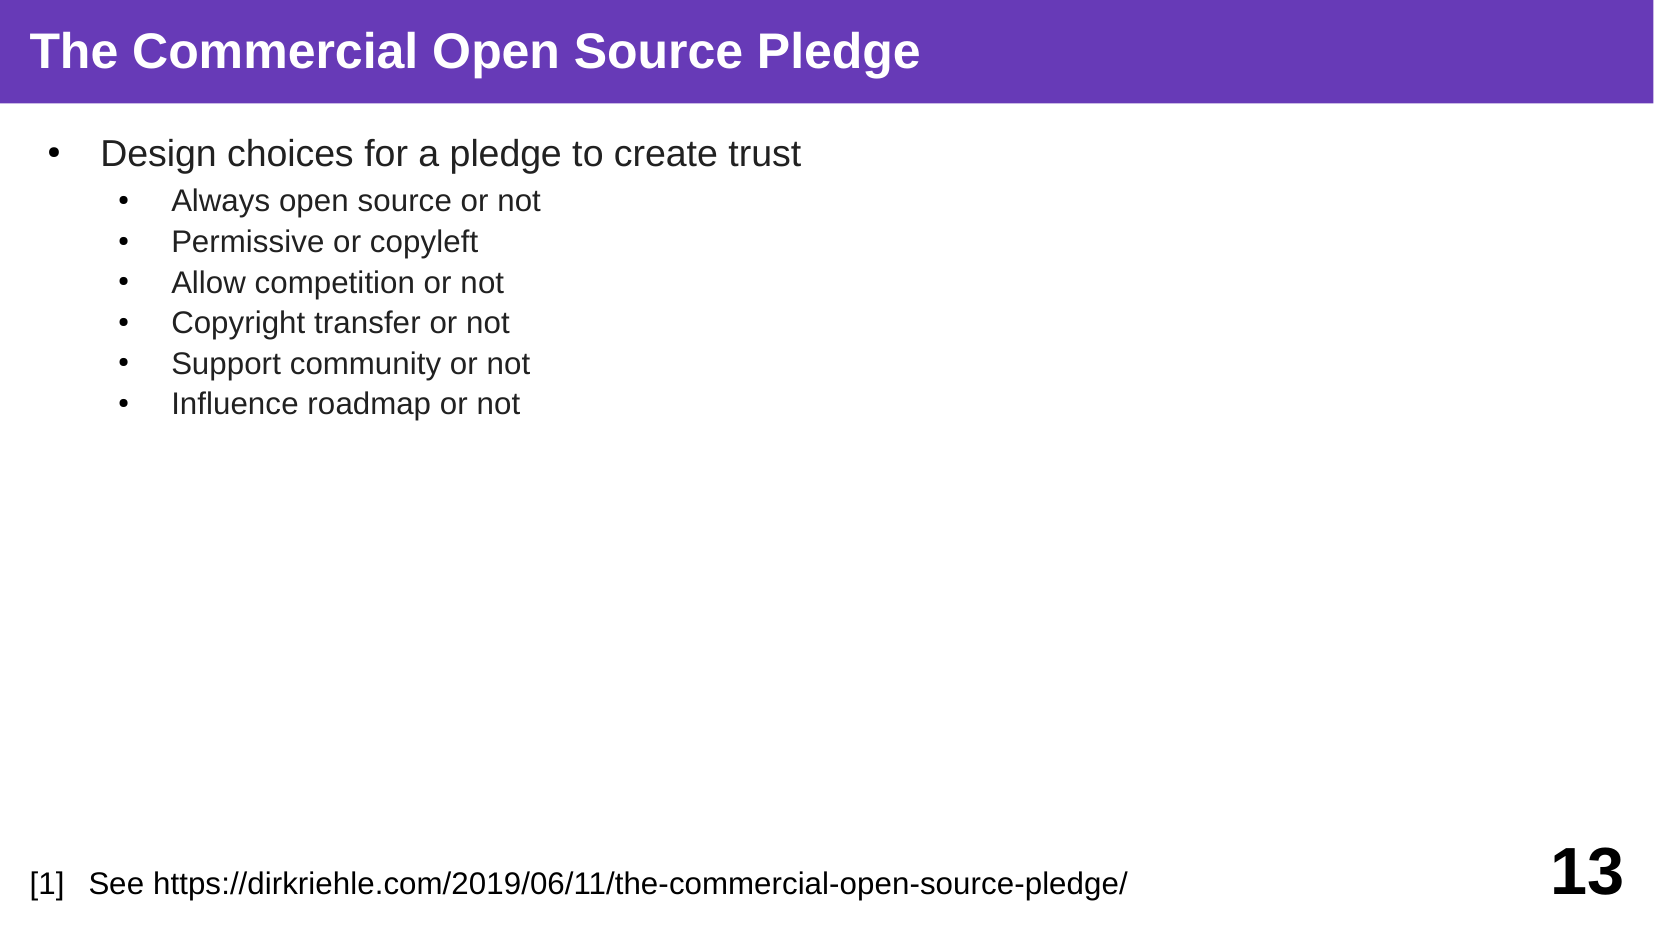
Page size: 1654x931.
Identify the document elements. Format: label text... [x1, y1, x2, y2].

text_box [1] See https://dirkriehle.com/2019/06/11/the-commercial-open-source-pledge/ [0, 812, 1536, 931]
list Design choices for a pledge to create trust Always open source or not Permissive or copyleft Allow competition or not Copyright transfer or not Support community or not Influence roadmap or not [29, 132, 1625, 813]
title The Commercial Open Source Pledge [0, 0, 1654, 104]
